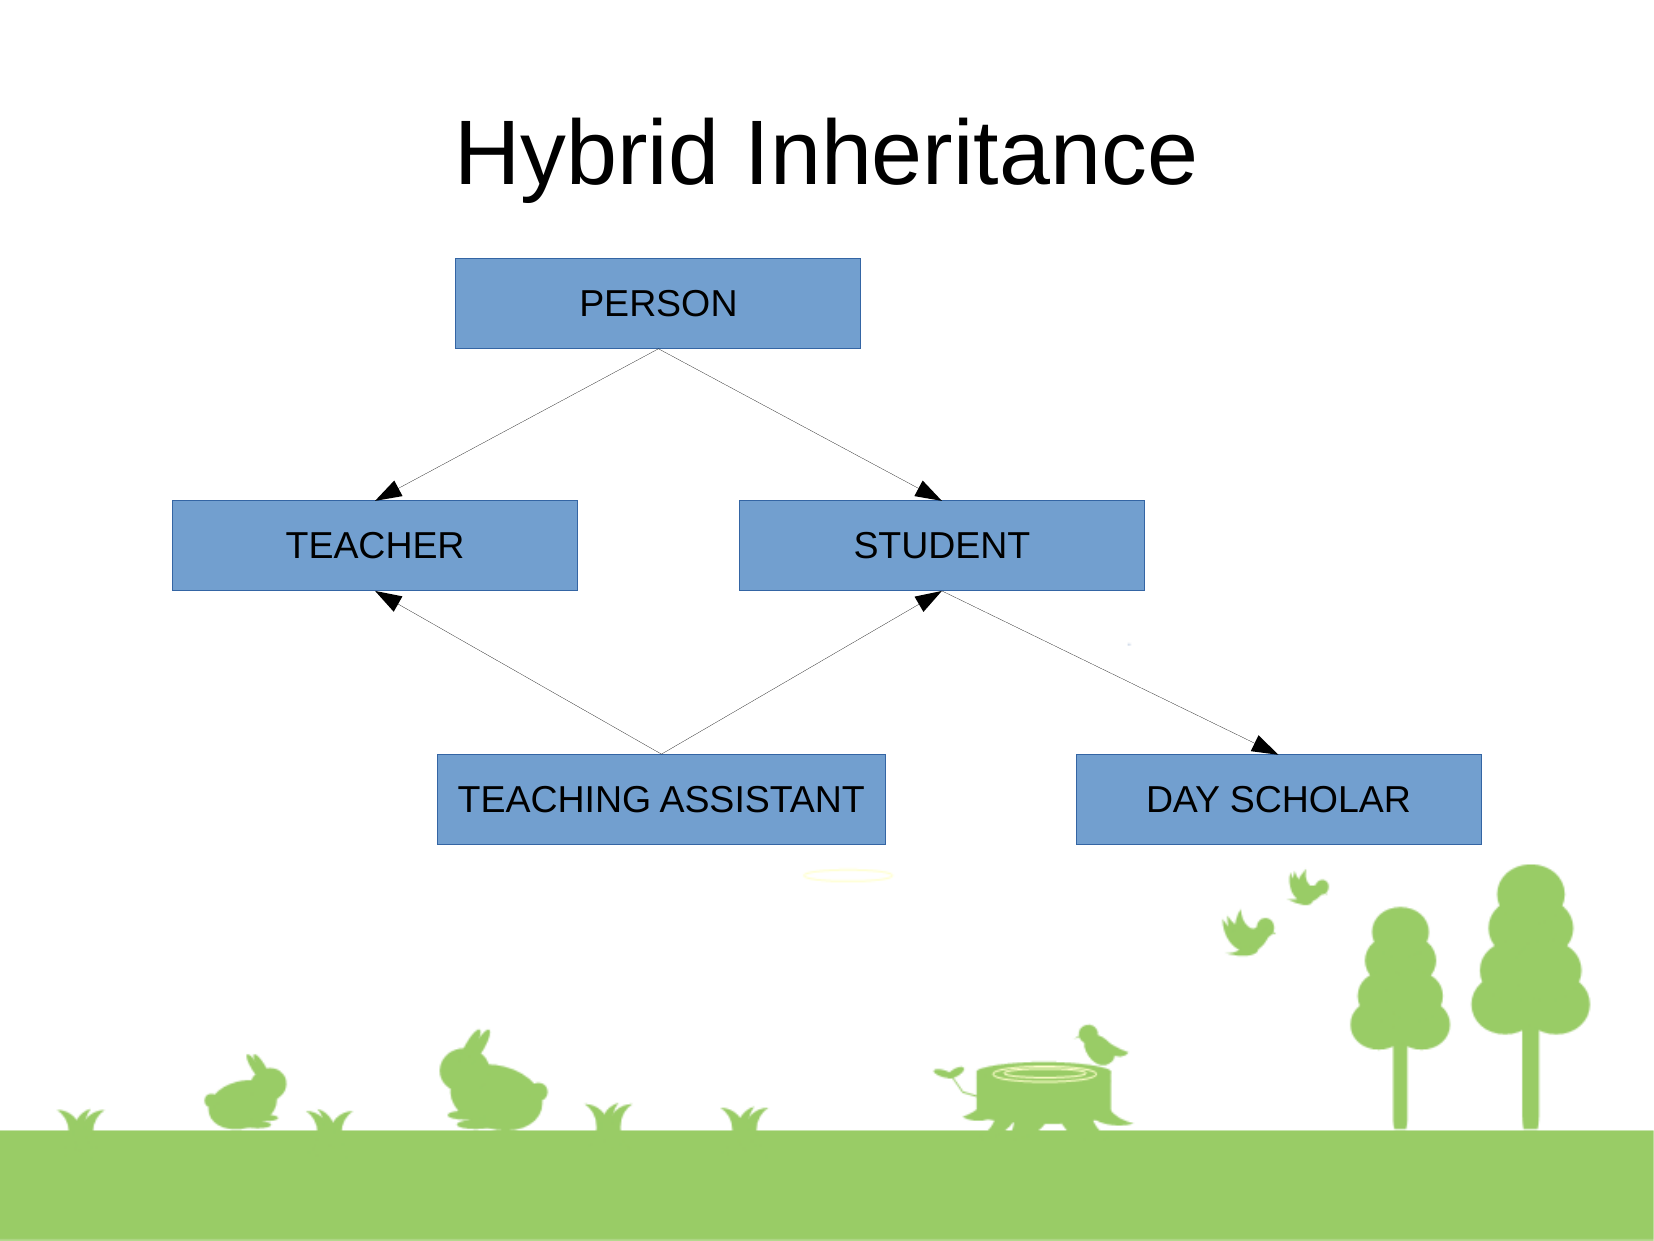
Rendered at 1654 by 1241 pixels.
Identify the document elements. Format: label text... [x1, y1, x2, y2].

text_box TEACHING ASSISTANT [437, 754, 886, 845]
picture [0, 0, 1654, 1241]
text_box DAY SCHOLAR [1076, 754, 1482, 845]
text_box PERSON [455, 258, 861, 349]
title Hybrid Inheritance [82, 49, 1571, 257]
text_box TEACHER [172, 500, 578, 591]
text_box STUDENT [739, 500, 1145, 591]
